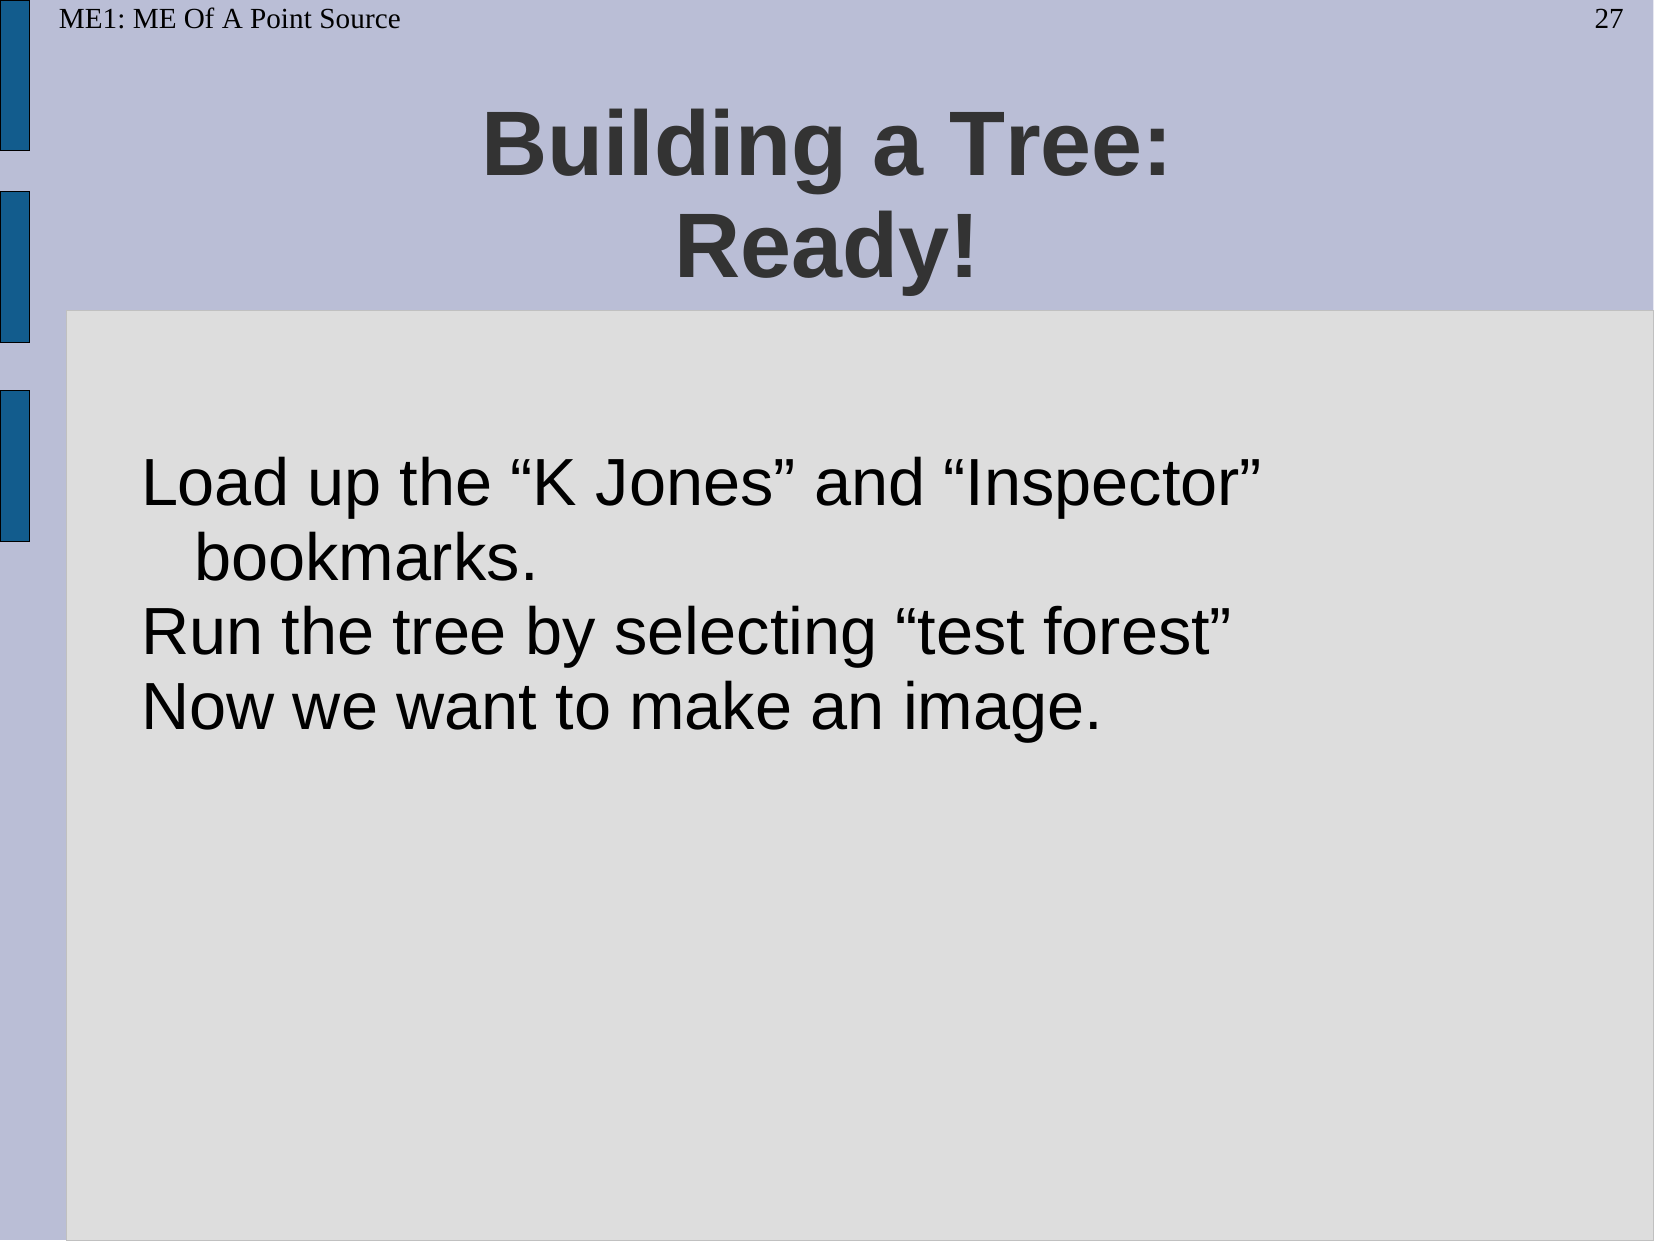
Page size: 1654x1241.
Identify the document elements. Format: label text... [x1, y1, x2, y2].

list Load up the “K Jones” and “Inspector” bookmarks. Run the tree by selecting “test forest” Now we want to make an image. [123, 370, 1536, 1152]
title Building a Tree: Ready! [121, 87, 1534, 302]
